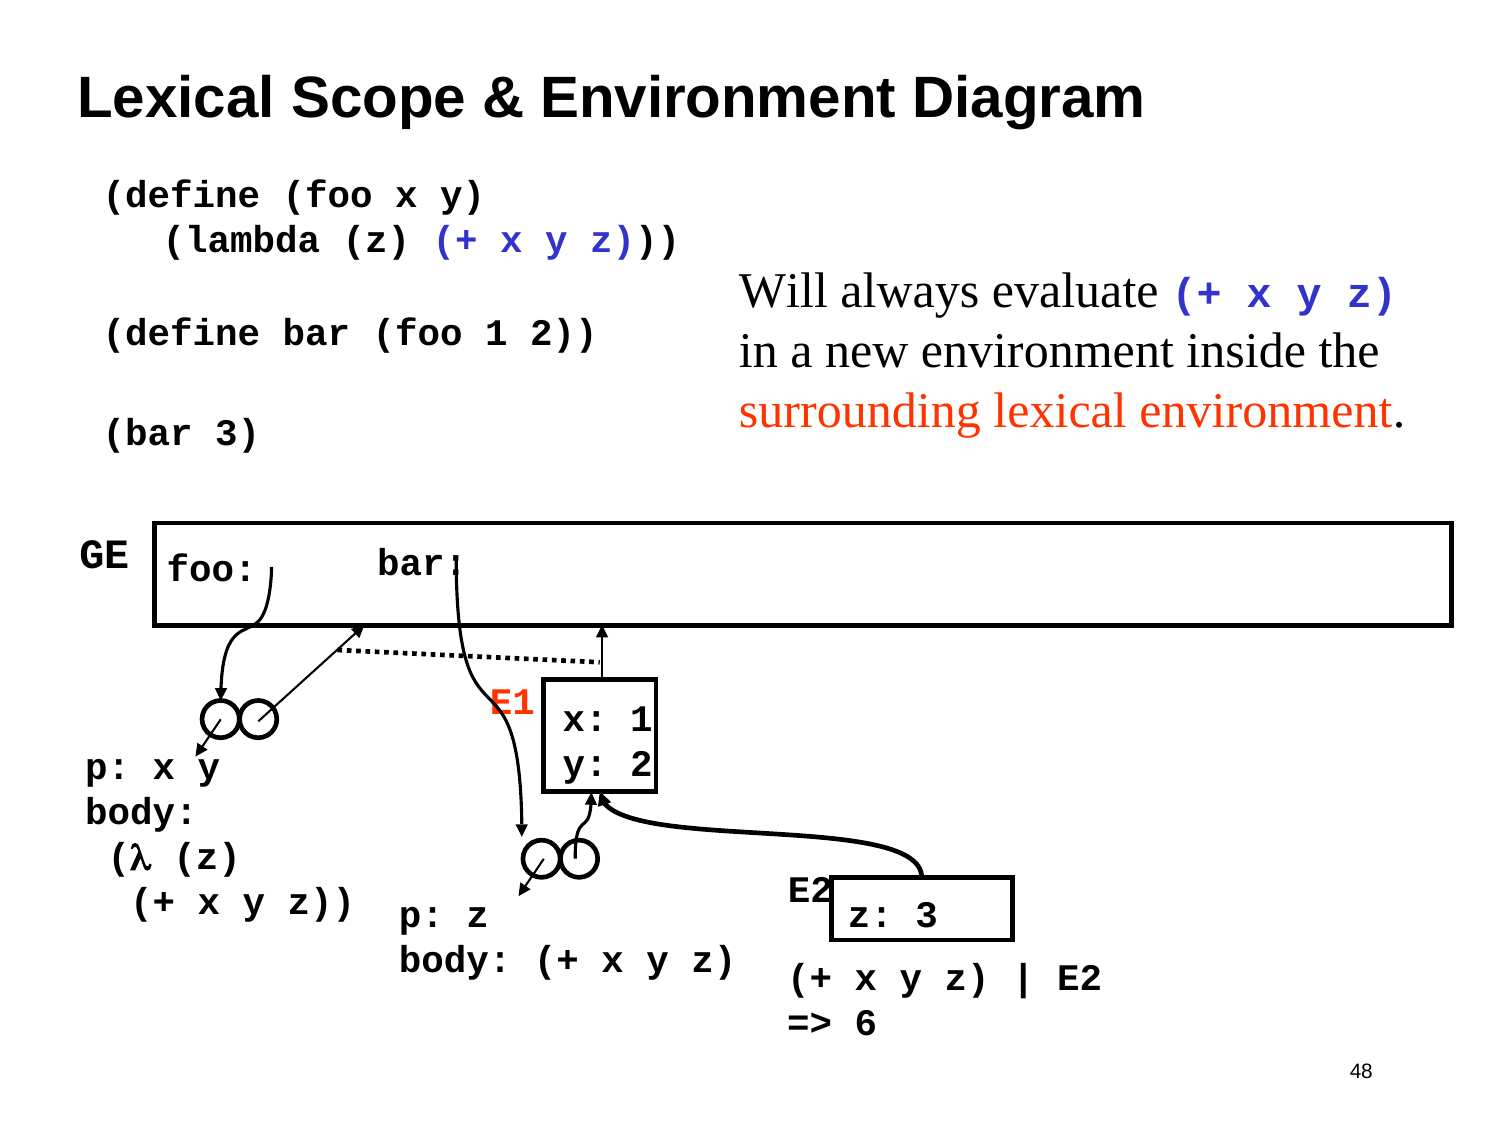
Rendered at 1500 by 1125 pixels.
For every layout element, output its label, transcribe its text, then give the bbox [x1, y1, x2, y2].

text_box (+ x y z) | E2 => 6 [772, 945, 1118, 1051]
text_box E1 [546, 682, 550, 731]
text_box (bar 3) [87, 399, 725, 488]
text_box p: z body: (+ x y z) [384, 882, 752, 989]
text_box <number> [1025, 1049, 1388, 1101]
text_box Lexical Scope & Environment Diagram [62, 24, 1338, 163]
text_box x: 1 y: 2 [547, 686, 654, 789]
text_box x: 1 y: 2 [658, 686, 668, 792]
text_box E2 [773, 857, 848, 918]
text_box E1 [475, 669, 550, 731]
text_box (define bar (foo 1 2)) [87, 299, 724, 388]
text_box foo: [151, 536, 272, 598]
text_box GE [64, 519, 145, 586]
text_box Will always evaluate (+ x y z) in a new environment inside the surrounding lexical environment. [724, 249, 1421, 446]
text_box (define (foo x y) (lambda (z) (+ x y z))) [87, 162, 713, 276]
text_box bar: [362, 530, 483, 591]
text_box p: x y body: ( (z) (+ x y z)) [70, 734, 371, 931]
text_box E1 [475, 686, 508, 731]
text_box z: 3 [834, 882, 953, 938]
